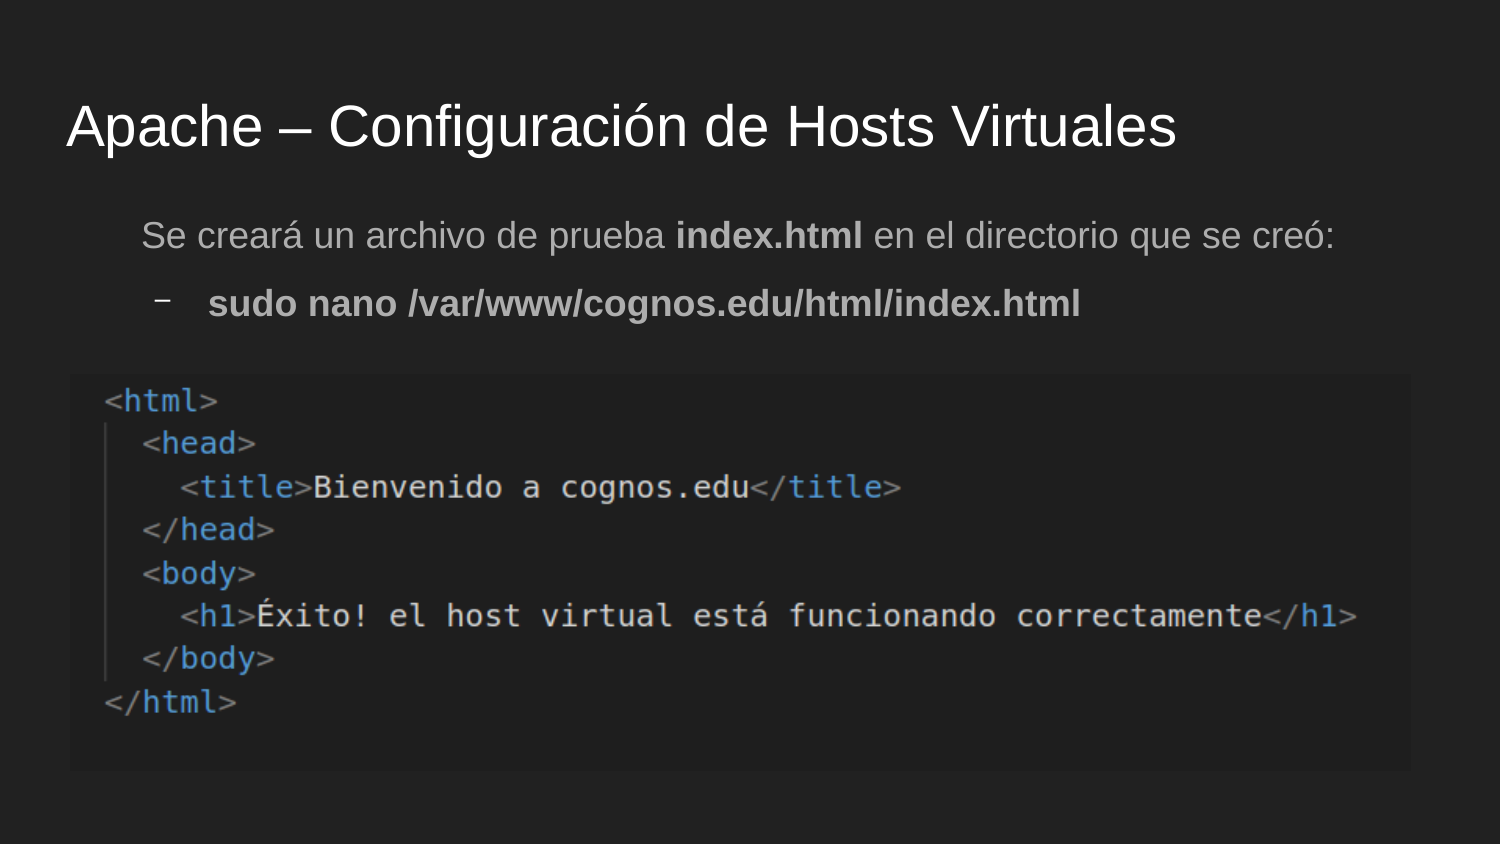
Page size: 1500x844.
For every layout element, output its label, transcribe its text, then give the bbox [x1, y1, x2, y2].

title Apache – Configuración de Hosts Virtuales [51, 72, 1449, 167]
list Se creará un archivo de prueba index.html en el directorio que se creó: sudo nano /var/www/cognos.edu/html/index.html [51, 189, 1456, 750]
picture [70, 374, 1411, 771]
